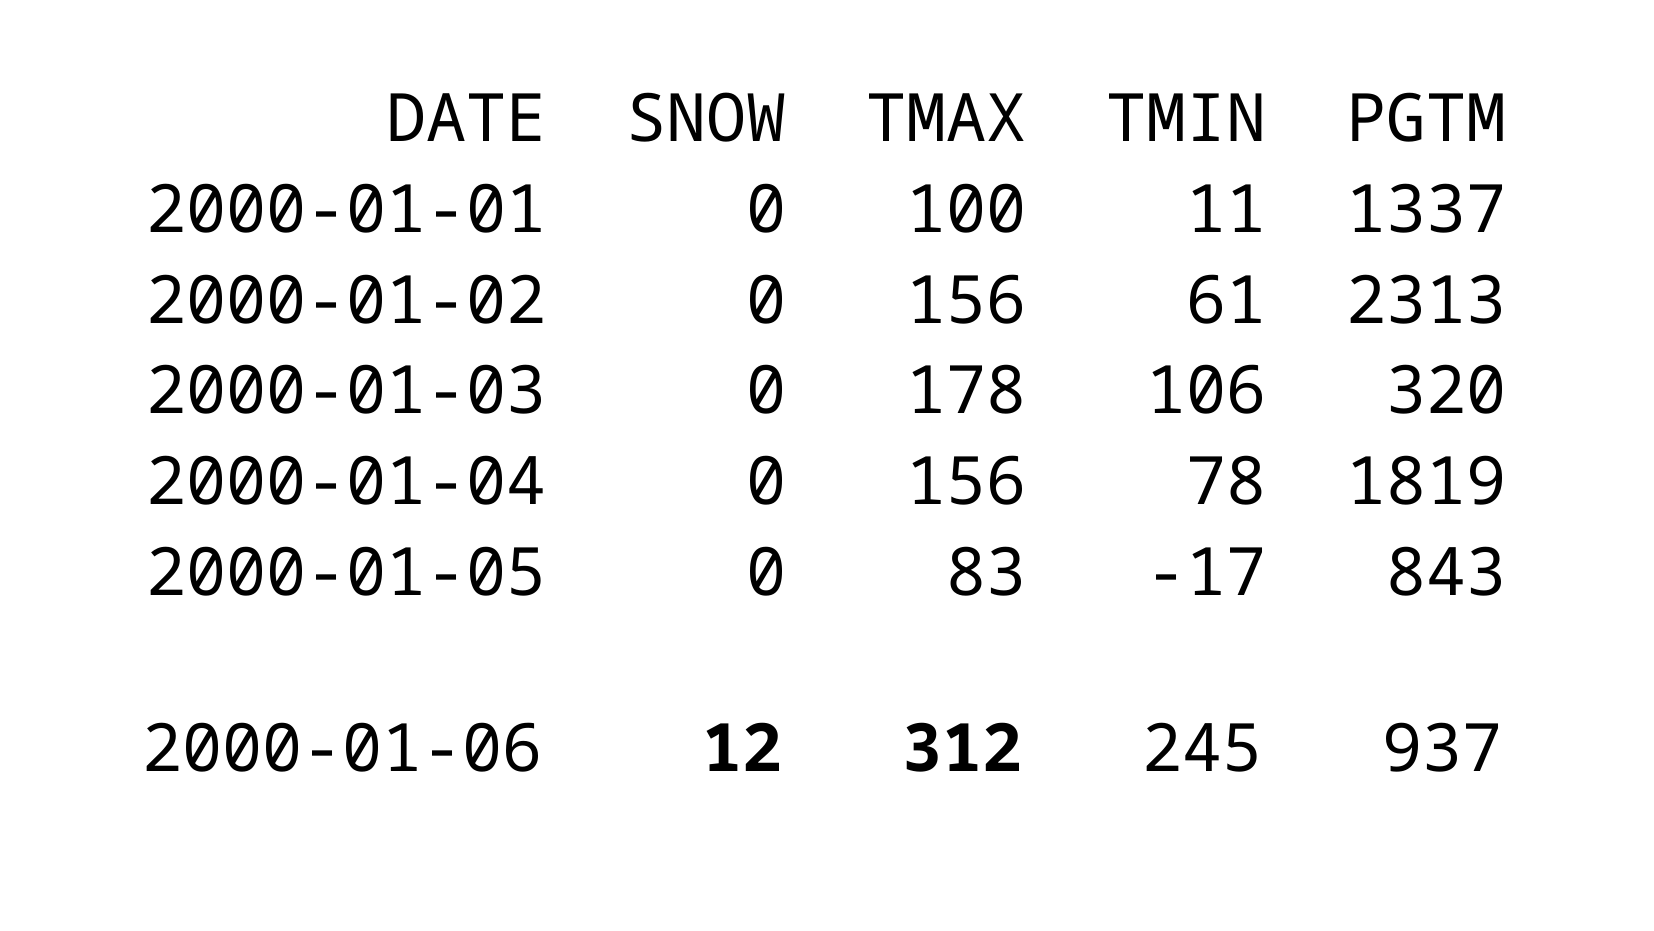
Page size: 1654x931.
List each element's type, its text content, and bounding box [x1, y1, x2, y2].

title DATE SNOW TMAX TMIN PGTM 2000-01-01 0 100 11 1337 2000-01-02 0 156 61 2313 2000-01-03 0 178 106 320 2000-01-04 0 156 78 1819 2000-01-05 0 83 -17 843 [73, 41, 1581, 736]
title 2000-01-06 12 312 245 937 [102, 660, 1551, 831]
